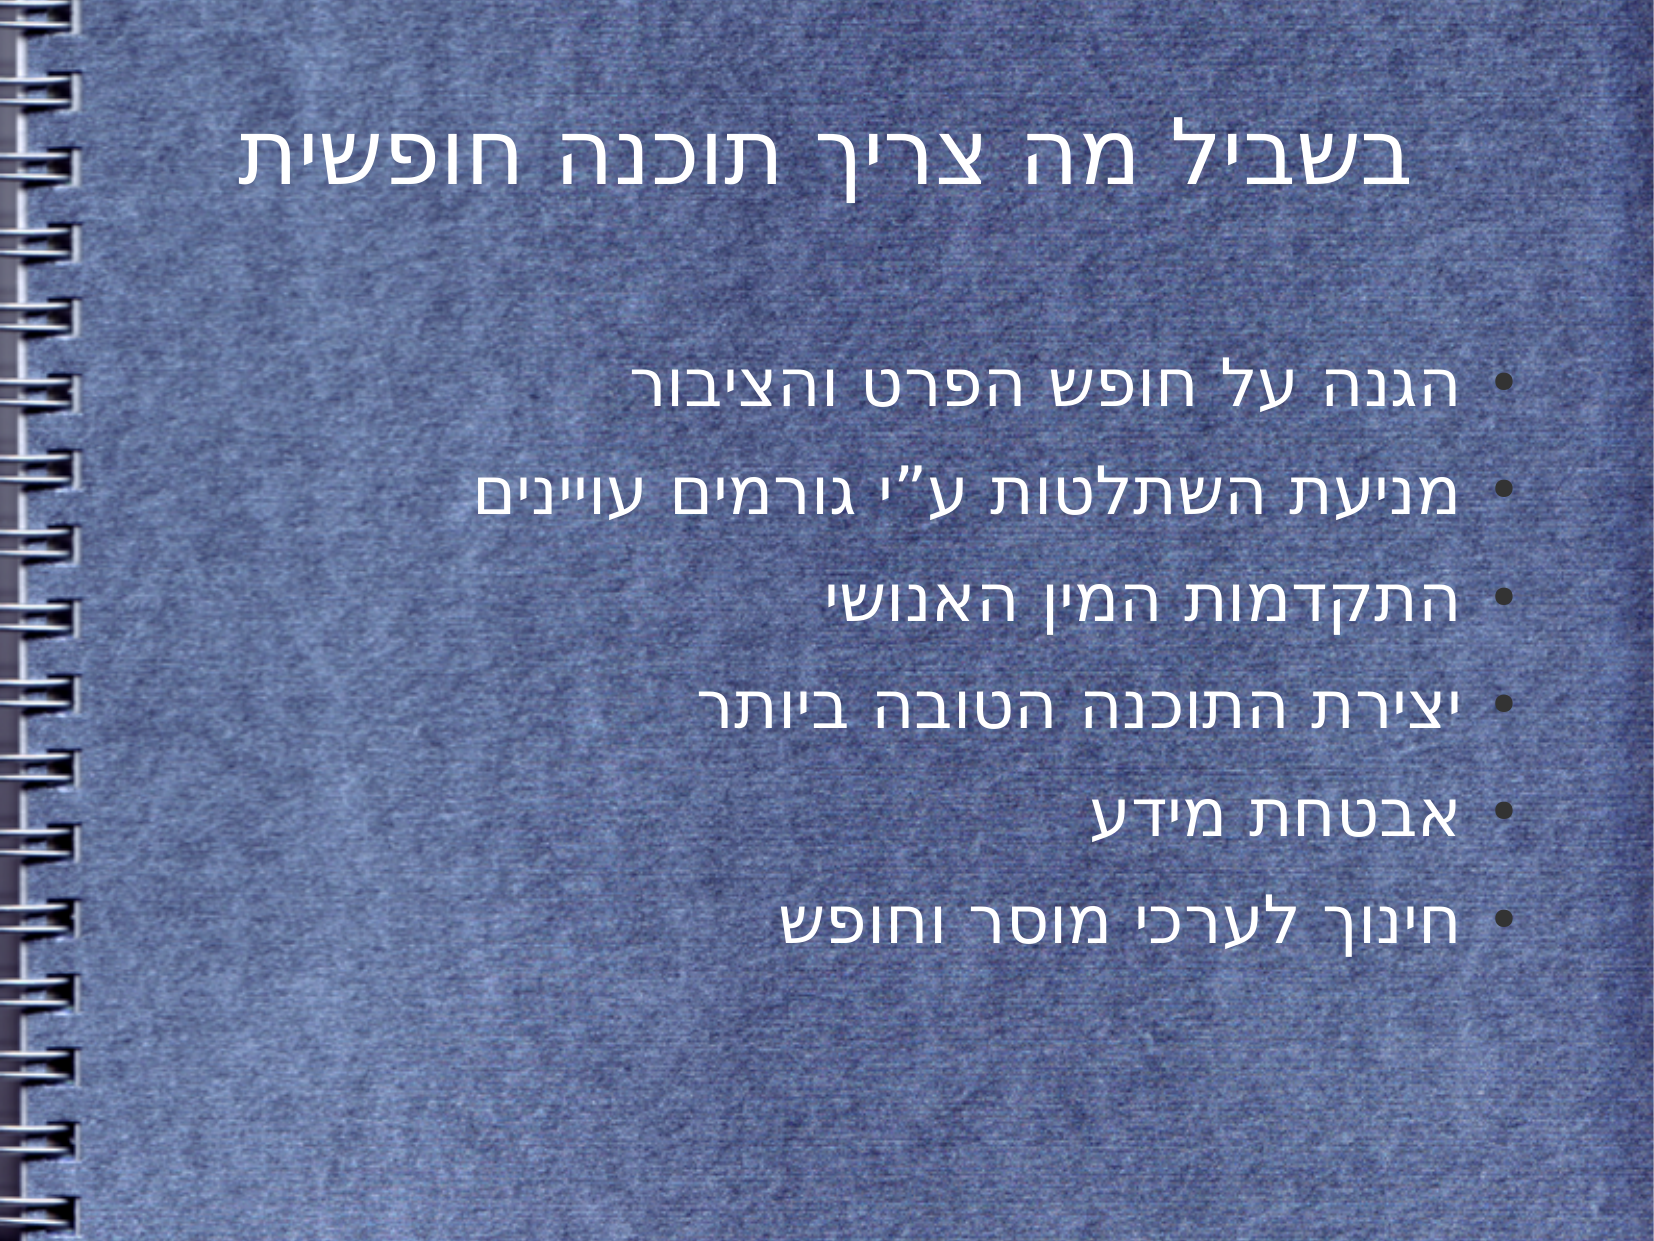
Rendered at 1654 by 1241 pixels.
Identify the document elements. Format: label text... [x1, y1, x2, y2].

picture [0, 0, 1654, 1241]
list הגנה על חופש הפרט והציבור מניעת השתלטות ע”י גורמים עויינים התקדמות המין האנושי יצירת התוכנה הטובה ביותר אבטחת מידע חינוך לערכי מוסר וחופש [121, 344, 1534, 1127]
title בשביל מה צריך תוכנה חופשית [82, 49, 1571, 257]
